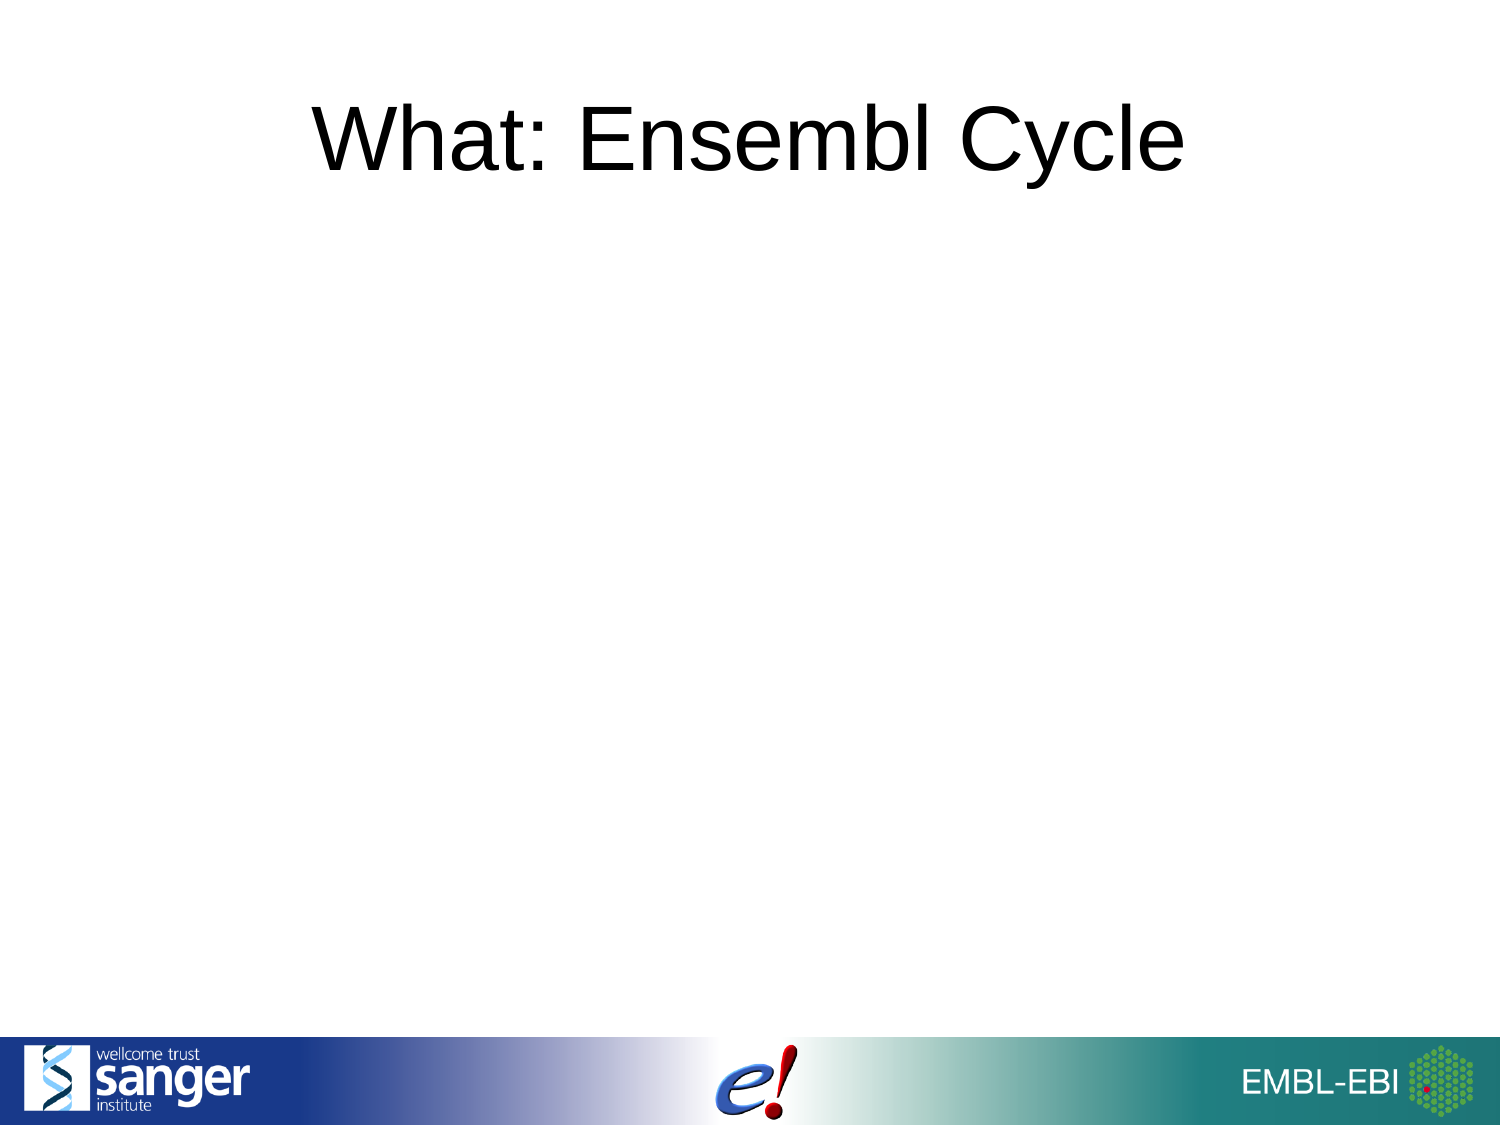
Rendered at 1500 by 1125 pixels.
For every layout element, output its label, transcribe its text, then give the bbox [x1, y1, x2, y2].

picture [0, 1037, 1500, 1125]
title What: Ensembl Cycle [75, 44, 1425, 233]
